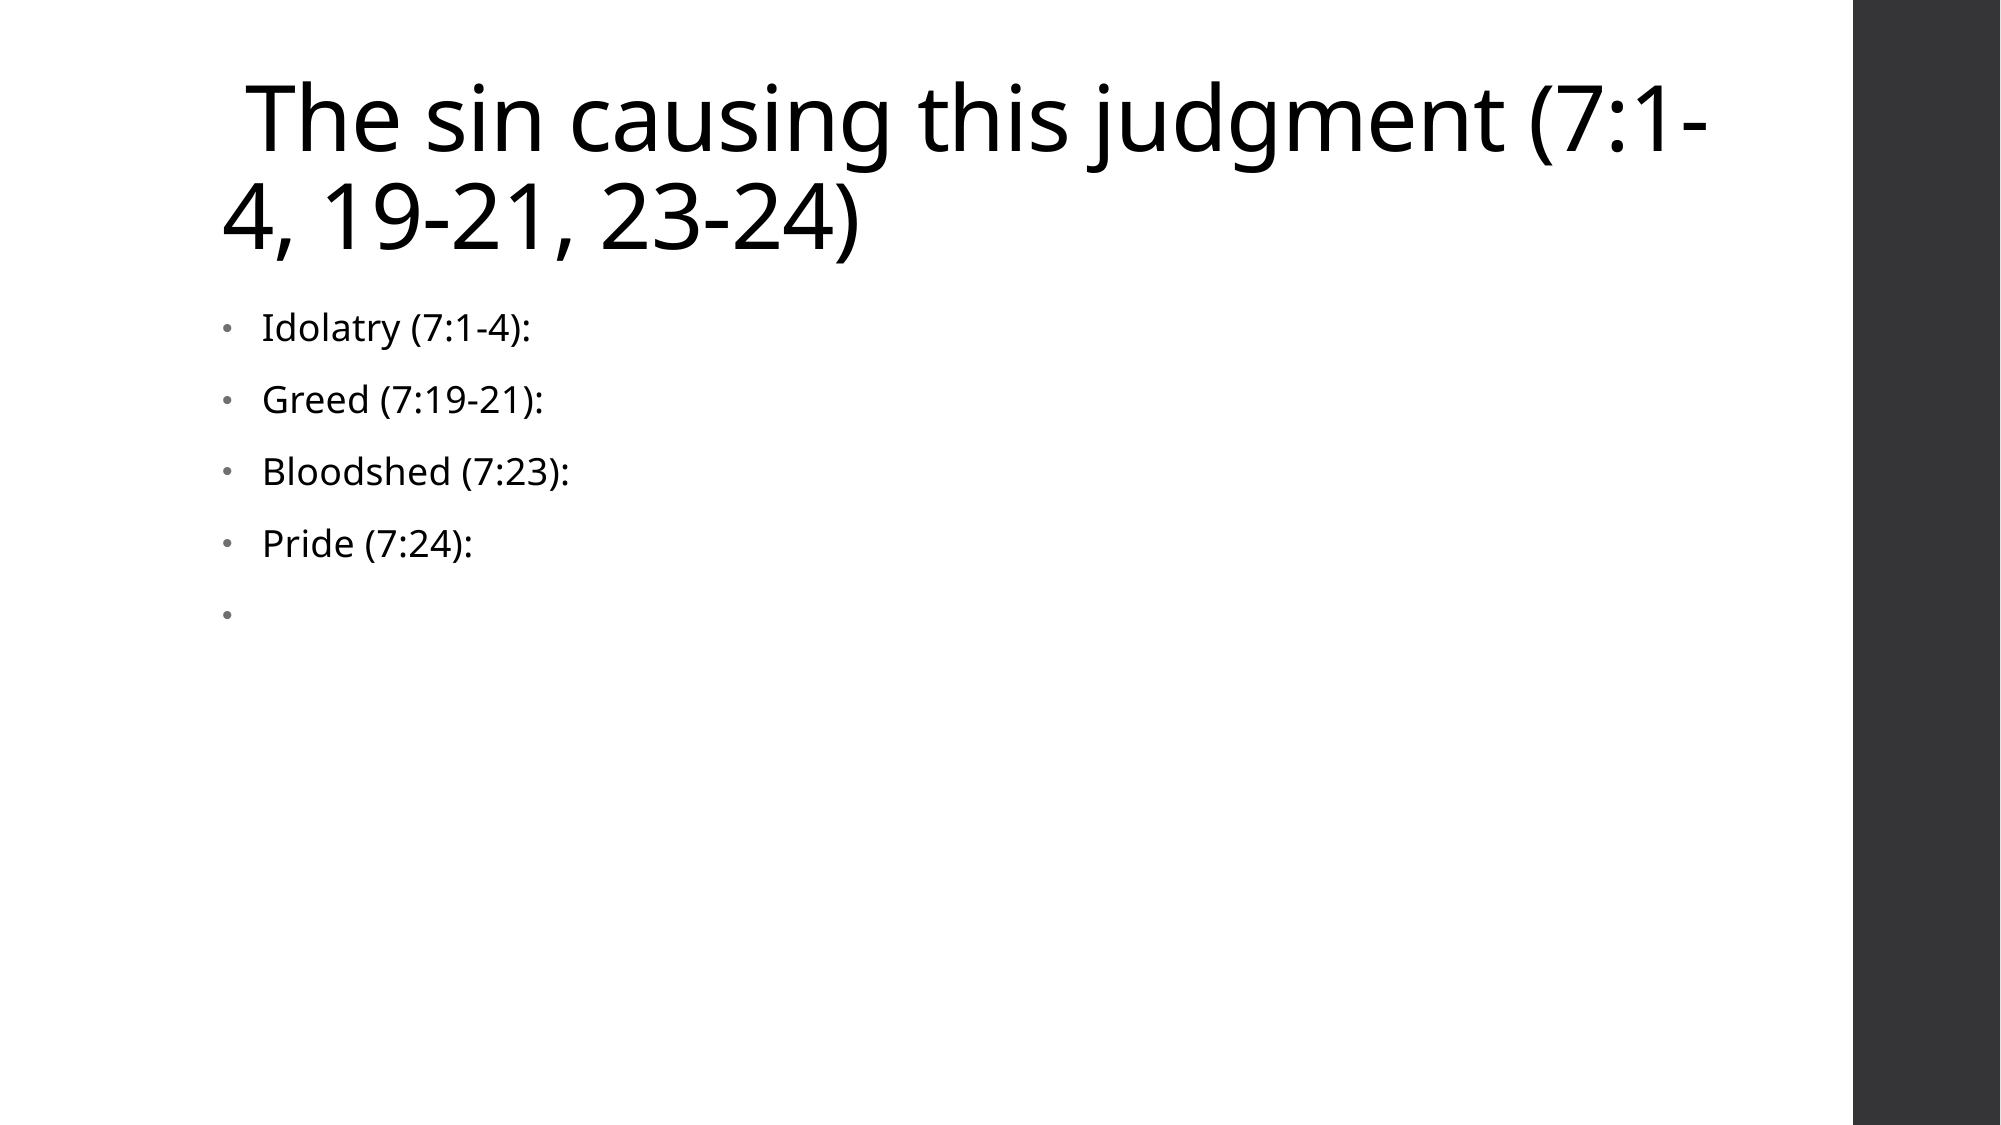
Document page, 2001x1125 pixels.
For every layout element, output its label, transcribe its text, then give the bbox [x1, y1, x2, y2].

title The sin causing this judgment (7:1-4, 19-21, 23-24) [206, 60, 1797, 278]
list Idolatry (7:1-4): Greed (7:19-21): Bloodshed (7:23): Pride (7:24): [206, 299, 1617, 1014]
